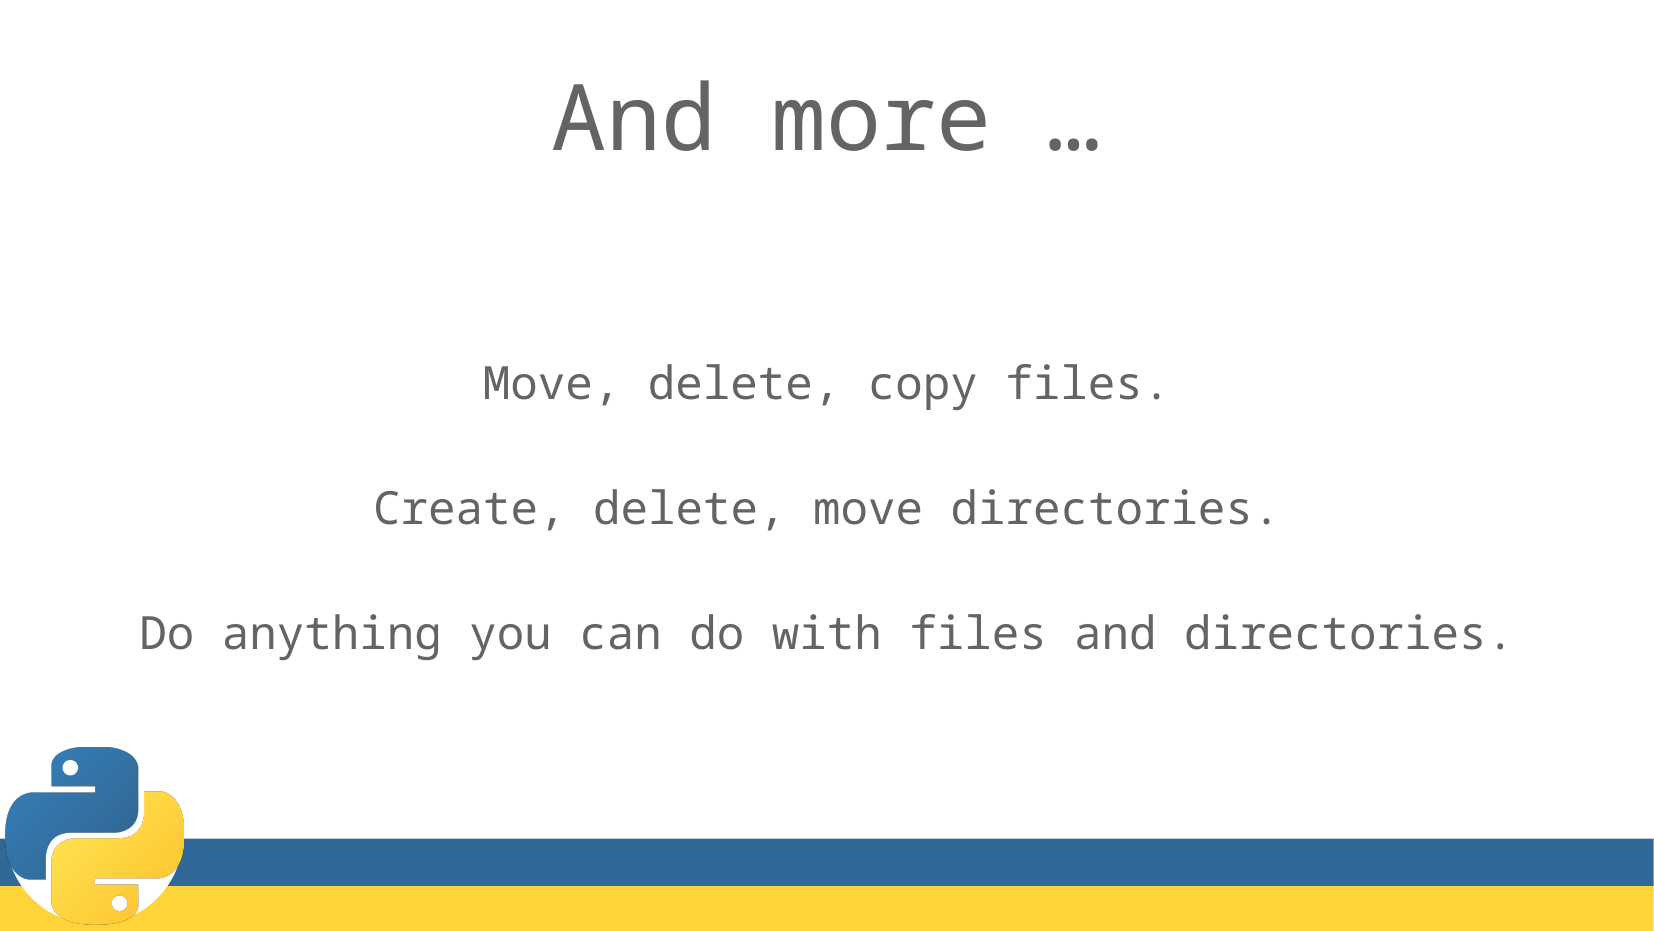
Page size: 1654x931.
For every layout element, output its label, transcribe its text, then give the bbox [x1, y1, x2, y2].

text_box Move, delete, copy files. Create, delete, move directories. Do anything you can do with files and directories. [17, 343, 1636, 587]
title And more … [82, 37, 1571, 193]
picture [5, 747, 184, 925]
